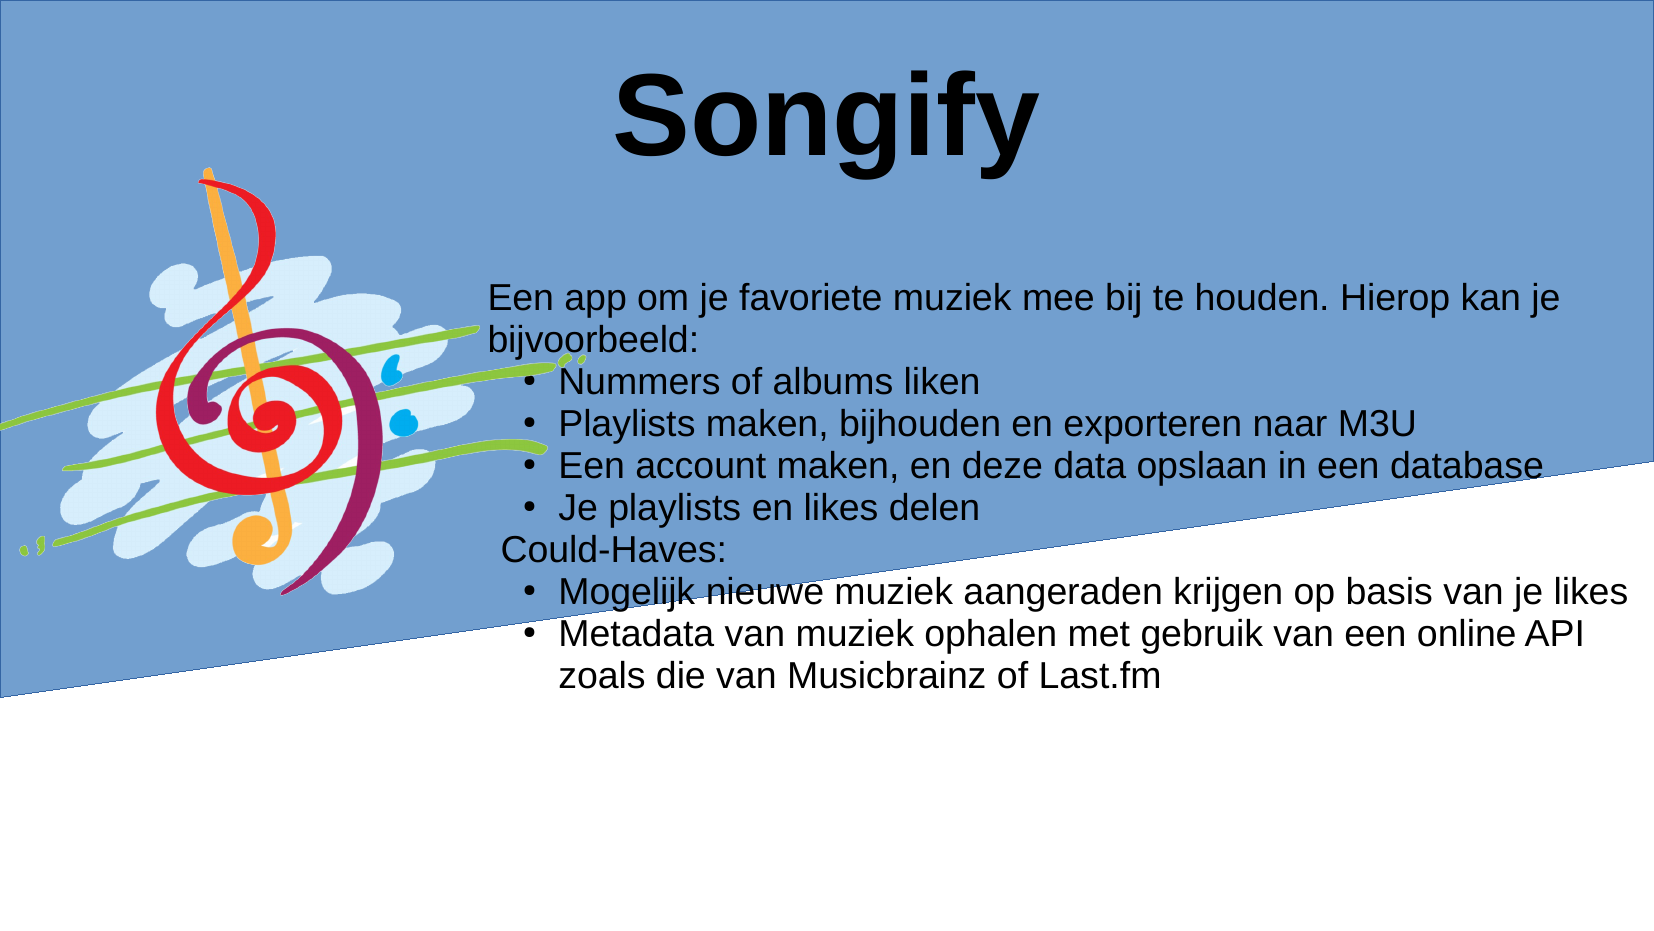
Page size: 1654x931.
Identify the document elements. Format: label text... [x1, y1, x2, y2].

title Songify [82, 37, 1571, 164]
subtitle Een app om je favoriete muziek mee bij te houden. Hierop kan je bijvoorbeeld: Nummers of albums liken Playlists maken, bijhouden en exporteren naar M3U Een account maken, en deze data opslaan in een database Je playlists en likes delen Could-Haves: Mogelijk nieuwe muziek aangeraden krijgen op basis van je likes Metadata van muziek ophalen met gebruik van een online API zoals die van Musicbrainz of Last.fm [487, 156, 1654, 817]
picture [0, 164, 601, 638]
